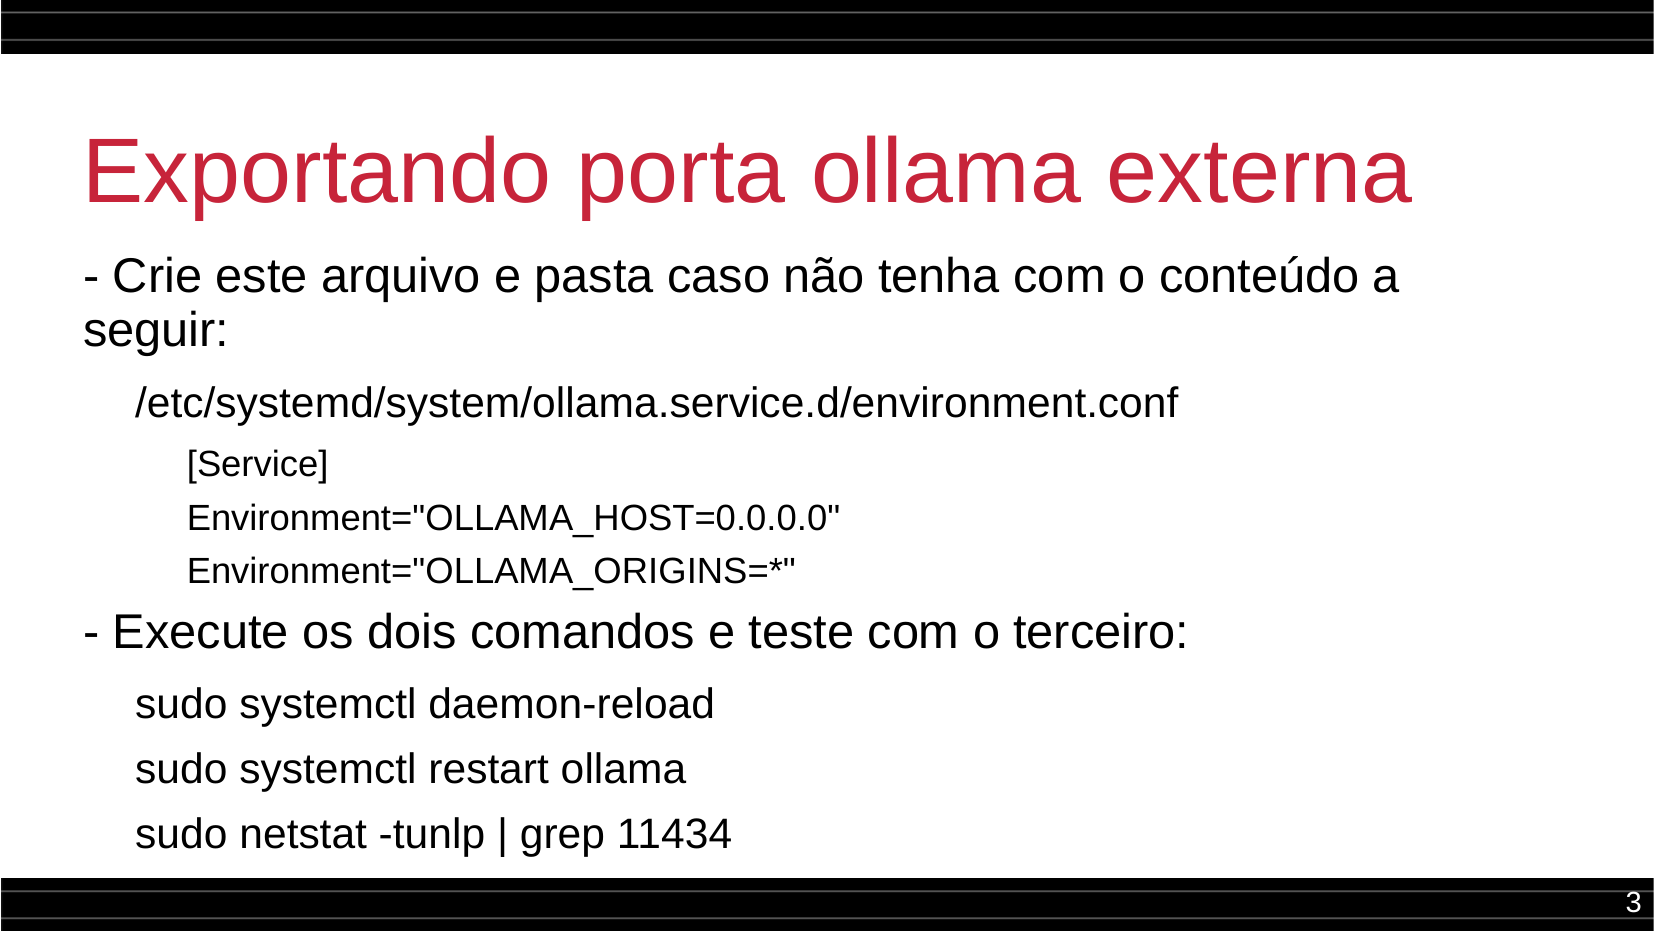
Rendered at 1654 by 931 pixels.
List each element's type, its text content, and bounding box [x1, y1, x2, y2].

picture [1, 0, 1654, 54]
picture [1, 878, 1654, 931]
list - Crie este arquivo e pasta caso não tenha com o conteúdo a seguir: /etc/systemd/system/ollama.service.d/environment.conf [Service] Environment="OLLAMA_HOST=0.0.0.0" Environment="OLLAMA_ORIGINS=*" - Execute os dois comandos e teste com o terceiro: sudo systemctl daemon-reload sudo systemctl restart ollama sudo netstat -tunlp | grep 11434 [31, 248, 1536, 863]
title Exportando porta ollama externa [82, 92, 1571, 249]
